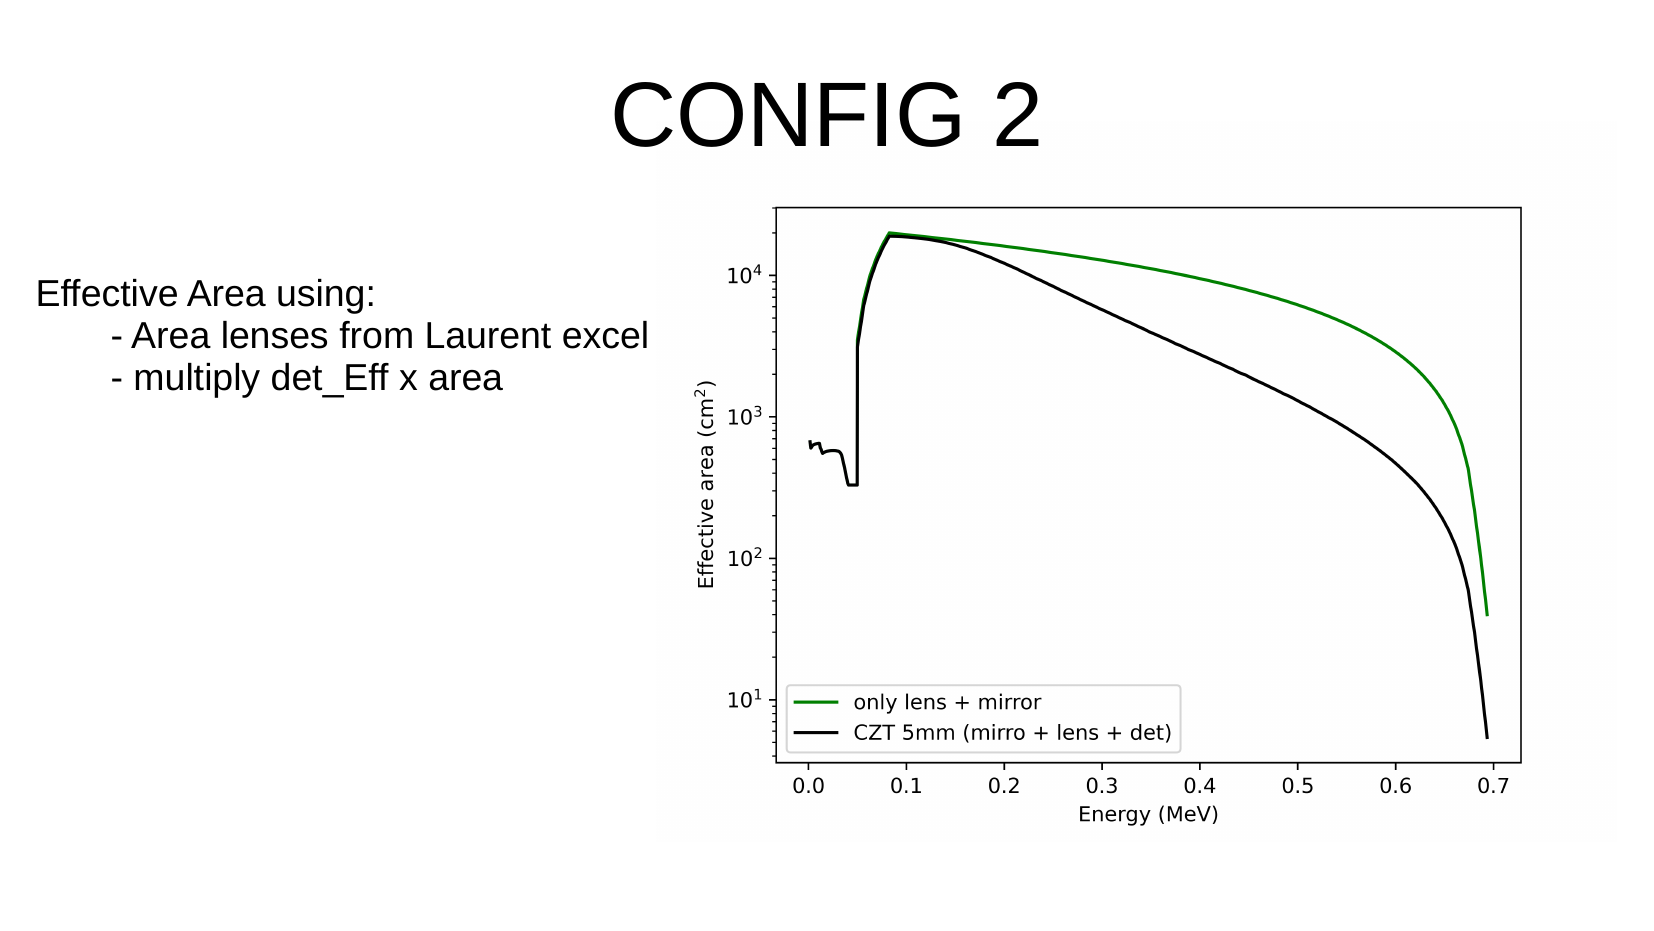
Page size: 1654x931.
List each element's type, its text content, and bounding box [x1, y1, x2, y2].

title CONFIG 2 [82, 37, 1571, 193]
text_box Effective Area using: - Area lenses from Laurent excel - multiply det_Eff x area [20, 265, 656, 737]
picture [656, 121, 1617, 842]
